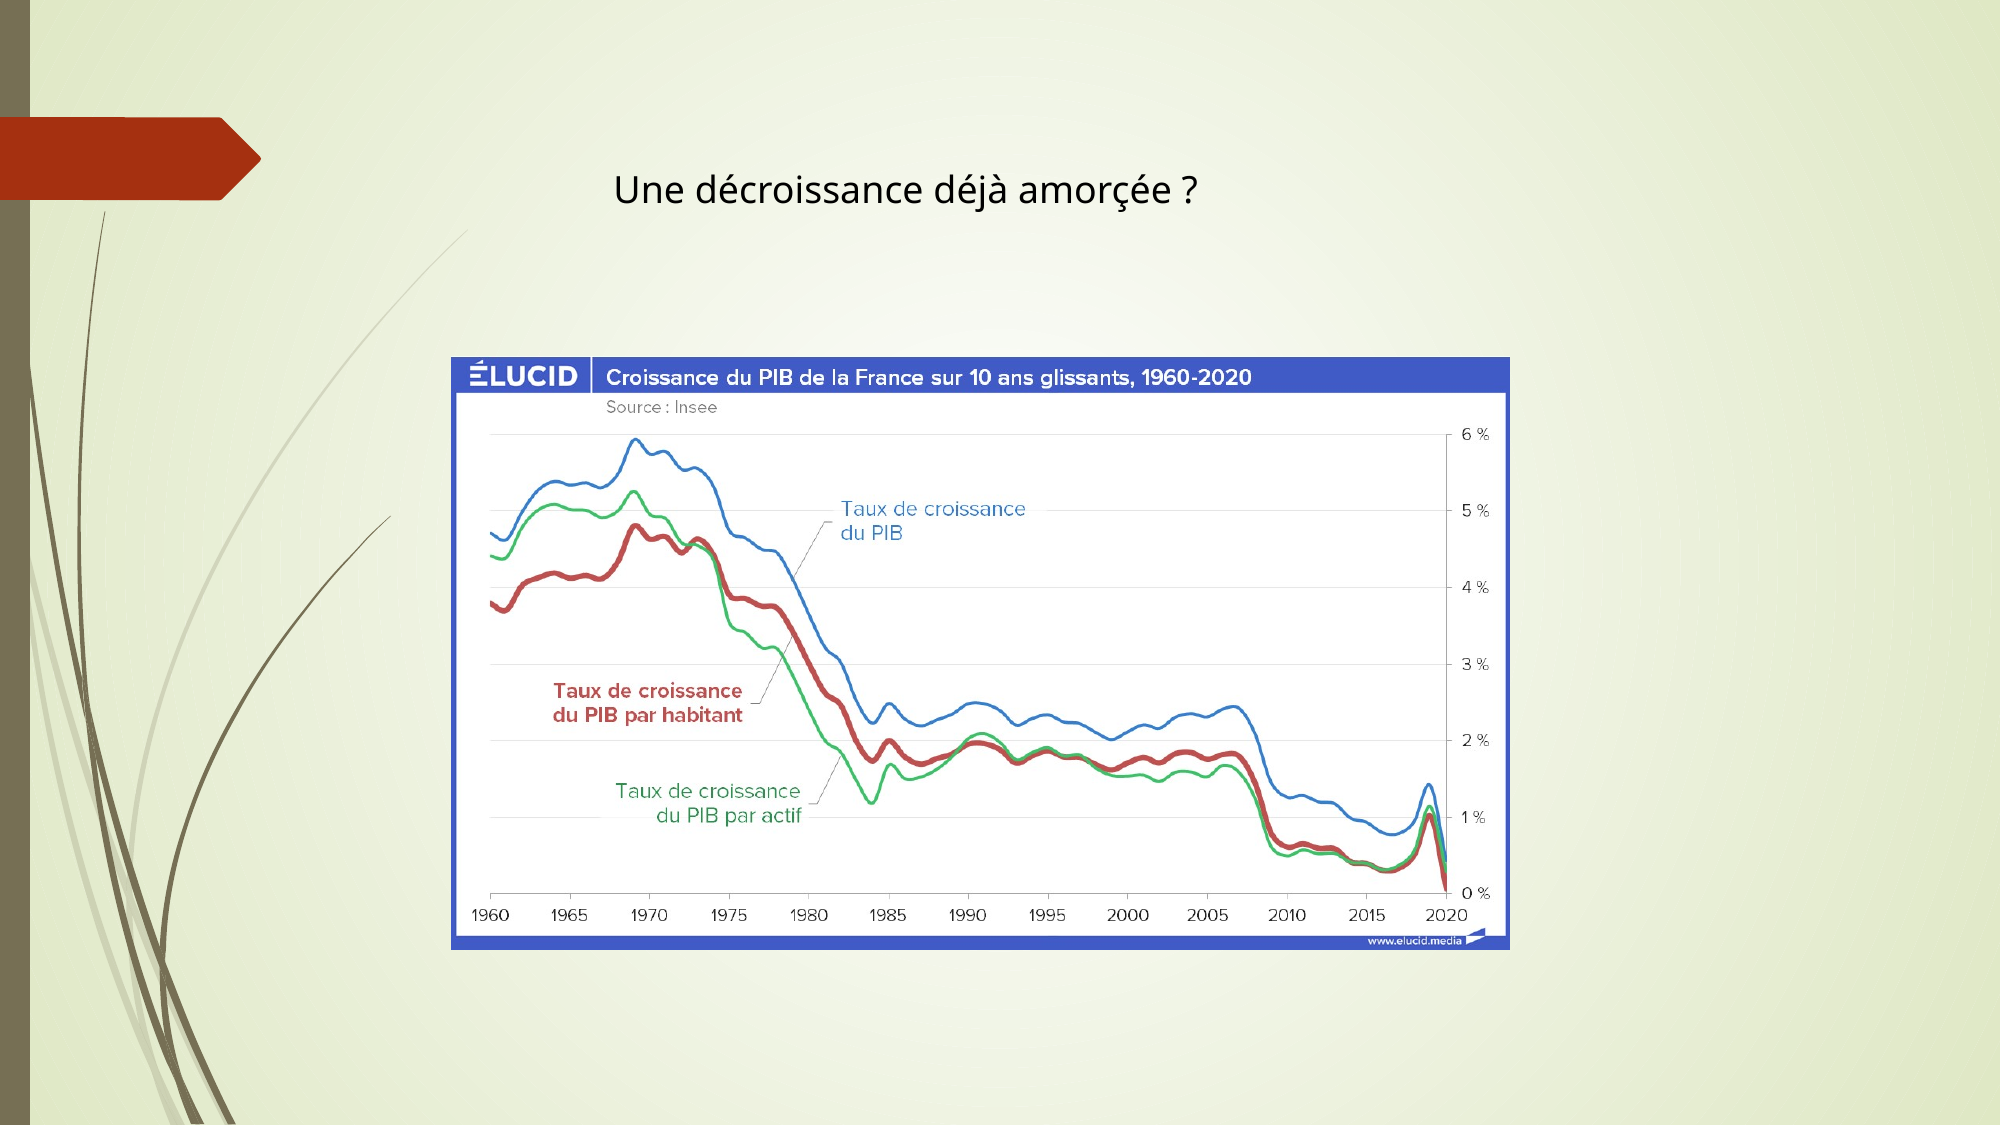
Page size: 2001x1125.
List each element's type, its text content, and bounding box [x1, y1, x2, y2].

picture [451, 356, 1510, 950]
text_box Une décroissance déjà amorçée ? [598, 158, 1434, 219]
